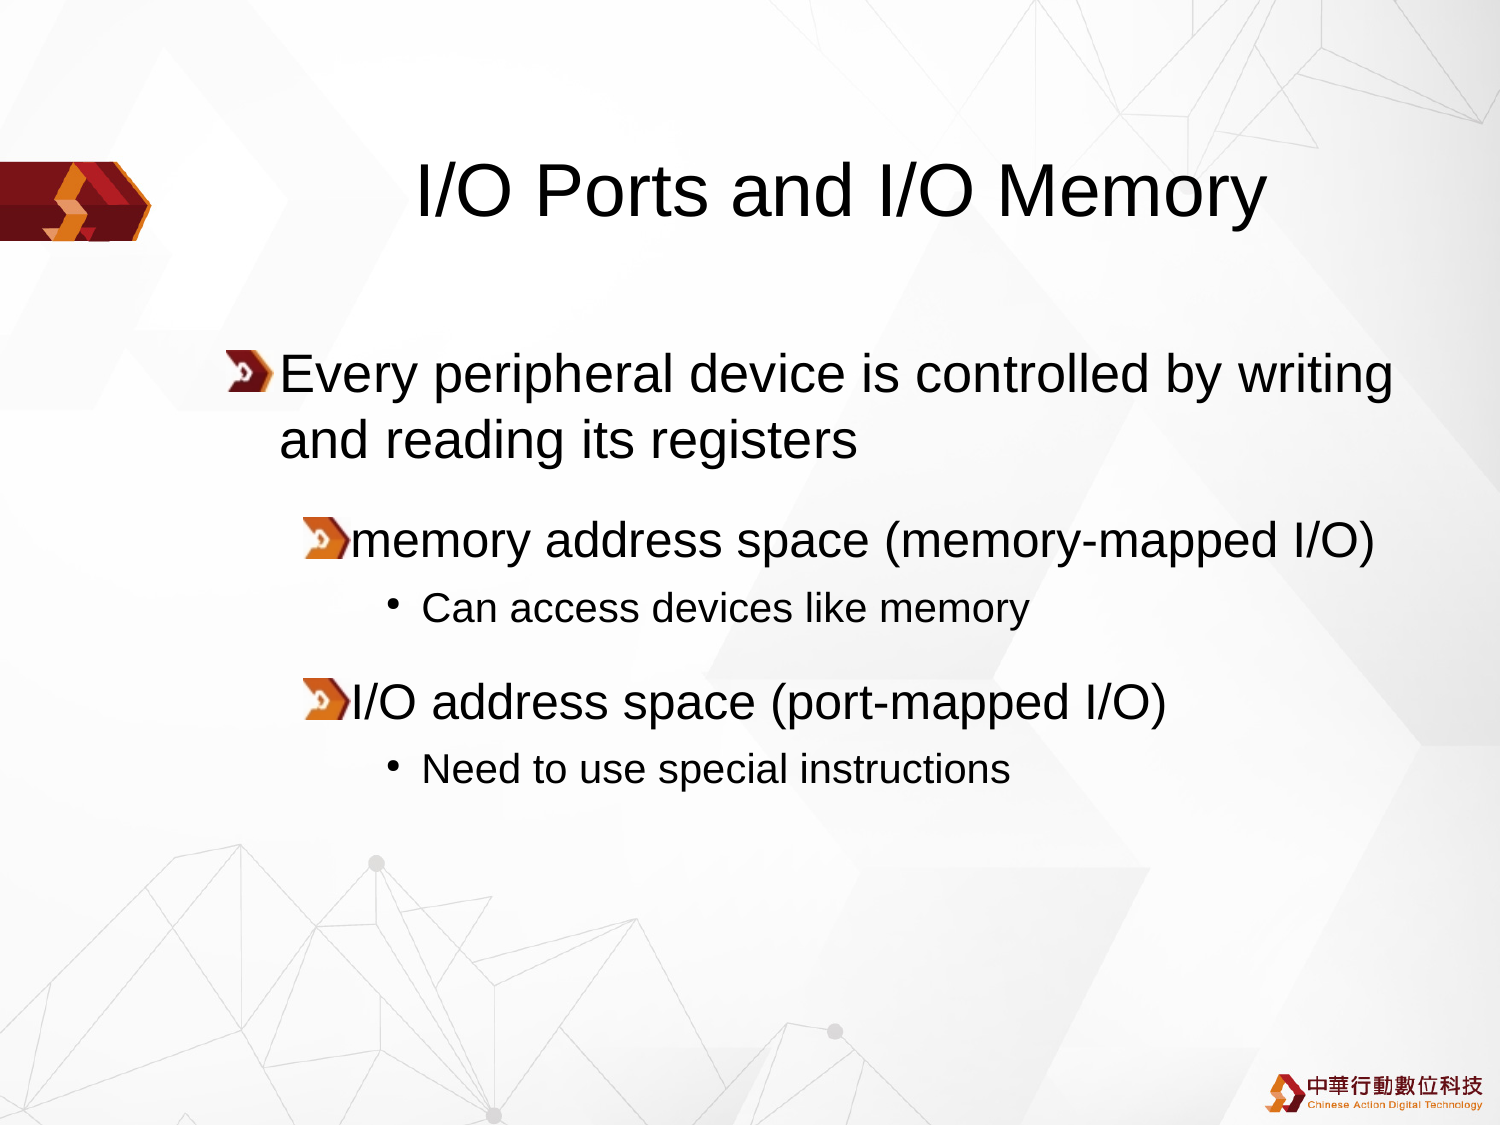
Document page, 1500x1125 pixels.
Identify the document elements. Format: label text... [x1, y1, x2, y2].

list Every peripheral device is controlled by writing and reading its registers memory address space (memory-mapped I/O) Can access devices like memory I/O address space (port-mapped I/O) Need to use special instructions [193, 331, 1469, 1007]
title I/O Ports and I/O Memory [188, 129, 1468, 240]
picture [0, 0, 1500, 1125]
